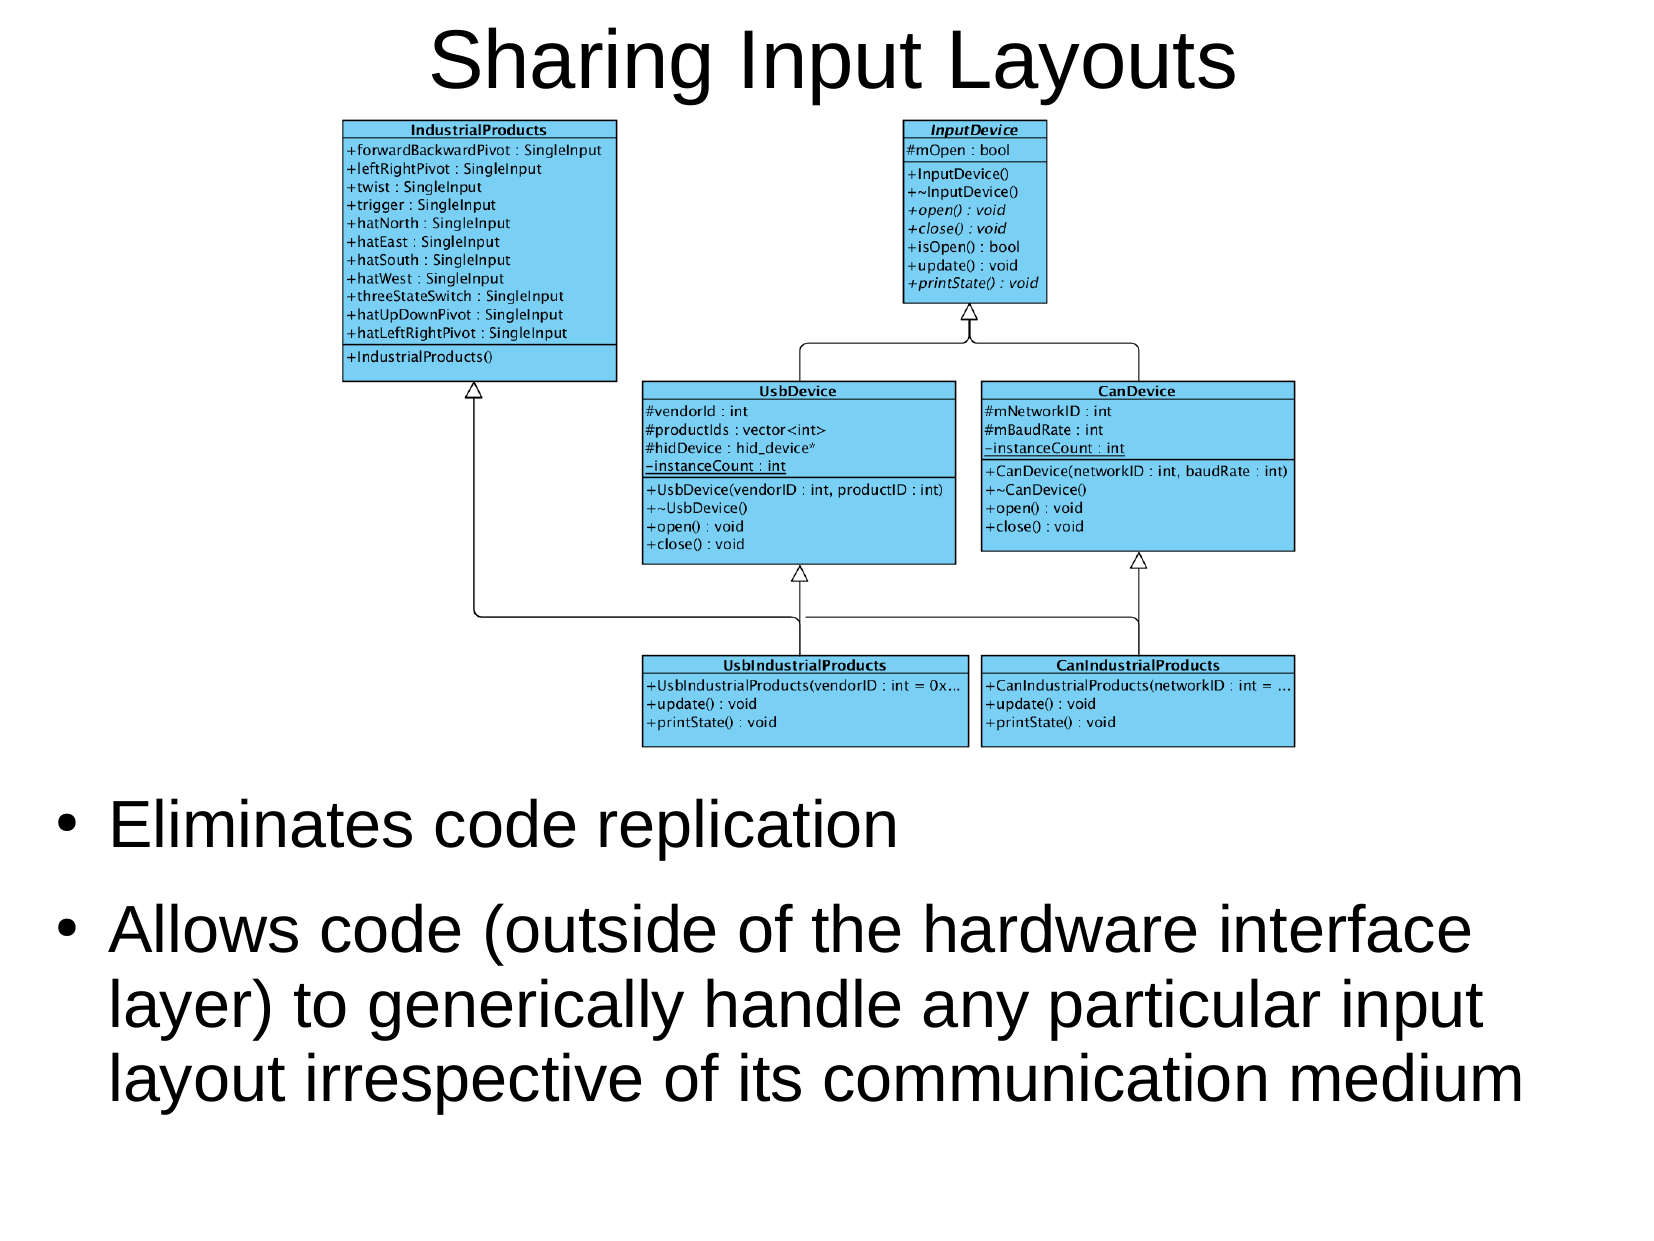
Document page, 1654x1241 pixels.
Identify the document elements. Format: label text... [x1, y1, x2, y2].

title Sharing Input Layouts [89, 6, 1578, 113]
picture [339, 118, 1297, 751]
list Eliminates code replication Allows code (outside of the hardware interface layer) to generically handle any particular input layout irrespective of its communication medium [37, 787, 1613, 1201]
